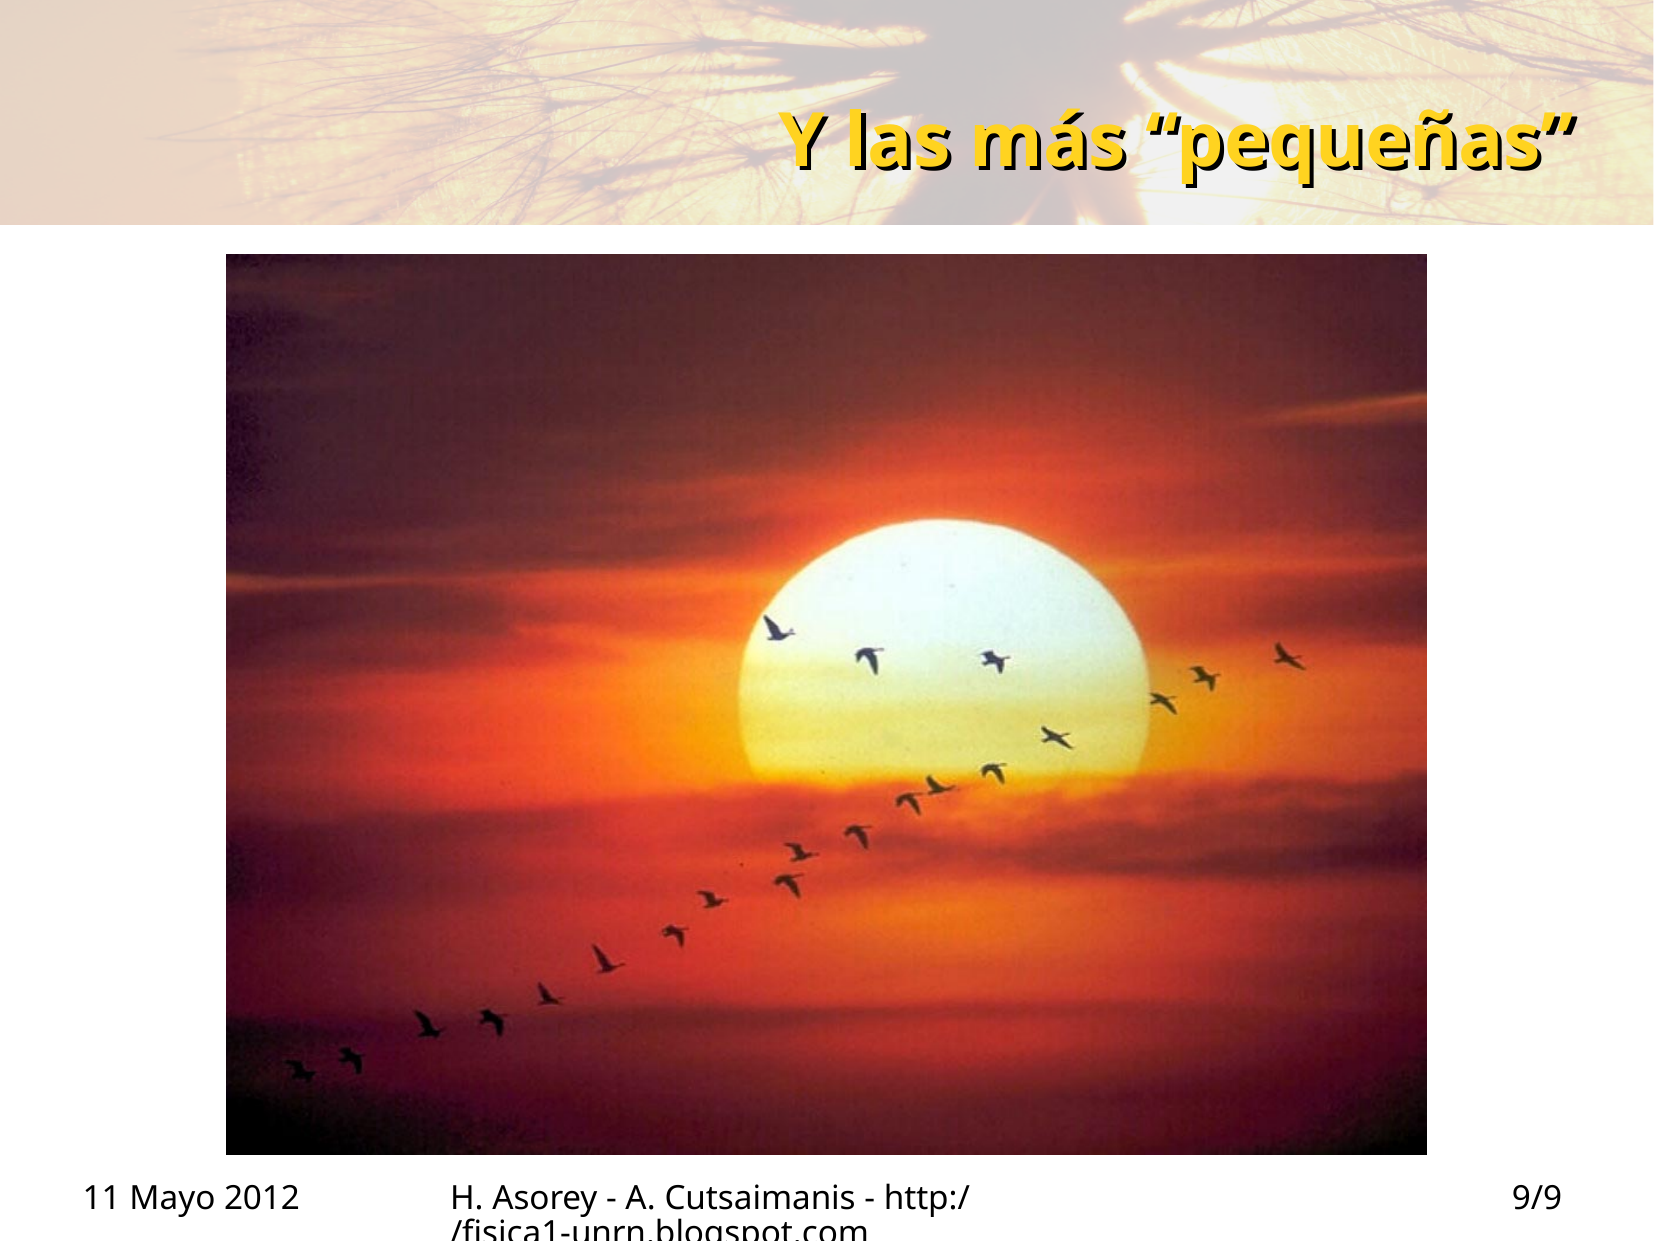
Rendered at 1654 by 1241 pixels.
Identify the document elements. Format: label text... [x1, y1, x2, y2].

picture [0, 0, 1654, 225]
picture [226, 254, 1427, 1156]
title Y las más “pequeñas” [86, 49, 1576, 226]
